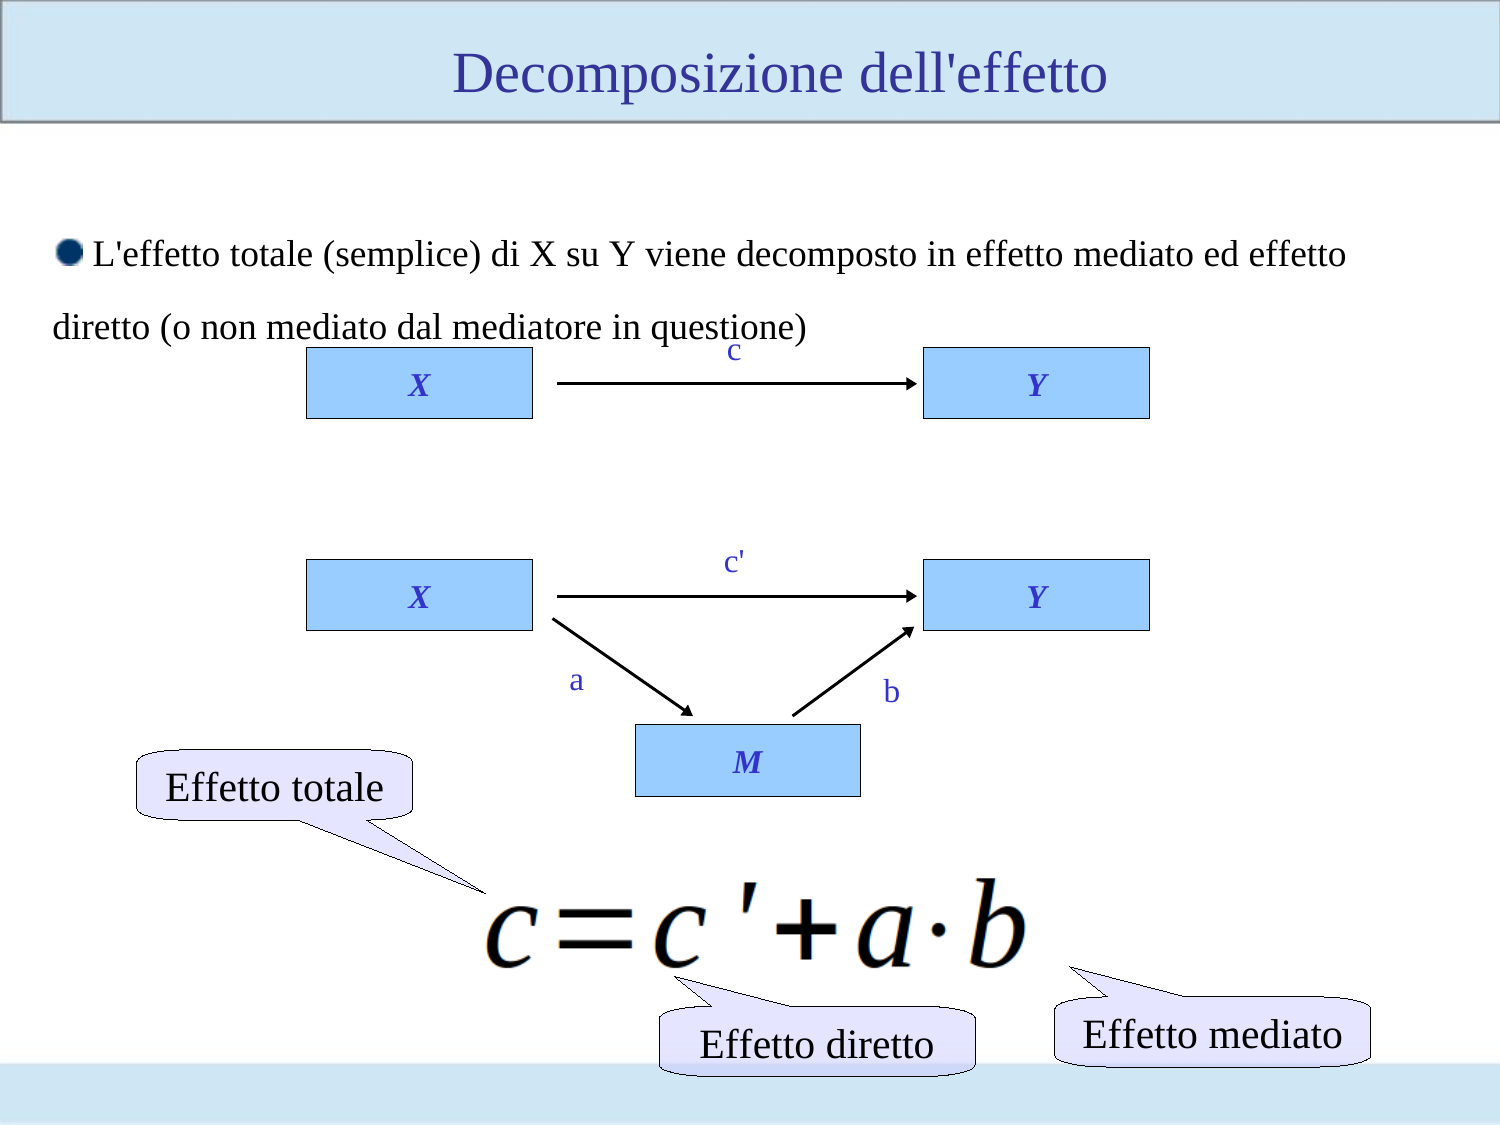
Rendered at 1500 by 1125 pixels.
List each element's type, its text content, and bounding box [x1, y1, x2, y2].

text_box a [480, 650, 674, 757]
text_box X [306, 347, 533, 419]
picture [0, 0, 1500, 1125]
text_box Y [923, 347, 1150, 419]
text_box L'effetto totale (semplice) di X su Y viene decomposto in effetto mediato ed effetto diretto (o non mediato dal mediatore in questione) [37, 187, 1463, 355]
text_box Y [923, 559, 1150, 631]
text_box Effetto diretto [659, 976, 976, 1077]
text_box b [795, 661, 989, 769]
text_box X [306, 559, 533, 631]
text_box Effetto totale [136, 749, 486, 894]
text_box Effetto mediato [1054, 966, 1371, 1068]
text_box c' [637, 531, 831, 639]
text_box M [635, 724, 861, 797]
text_box c [637, 319, 831, 427]
title Decomposizione dell'effetto [249, 21, 1313, 117]
